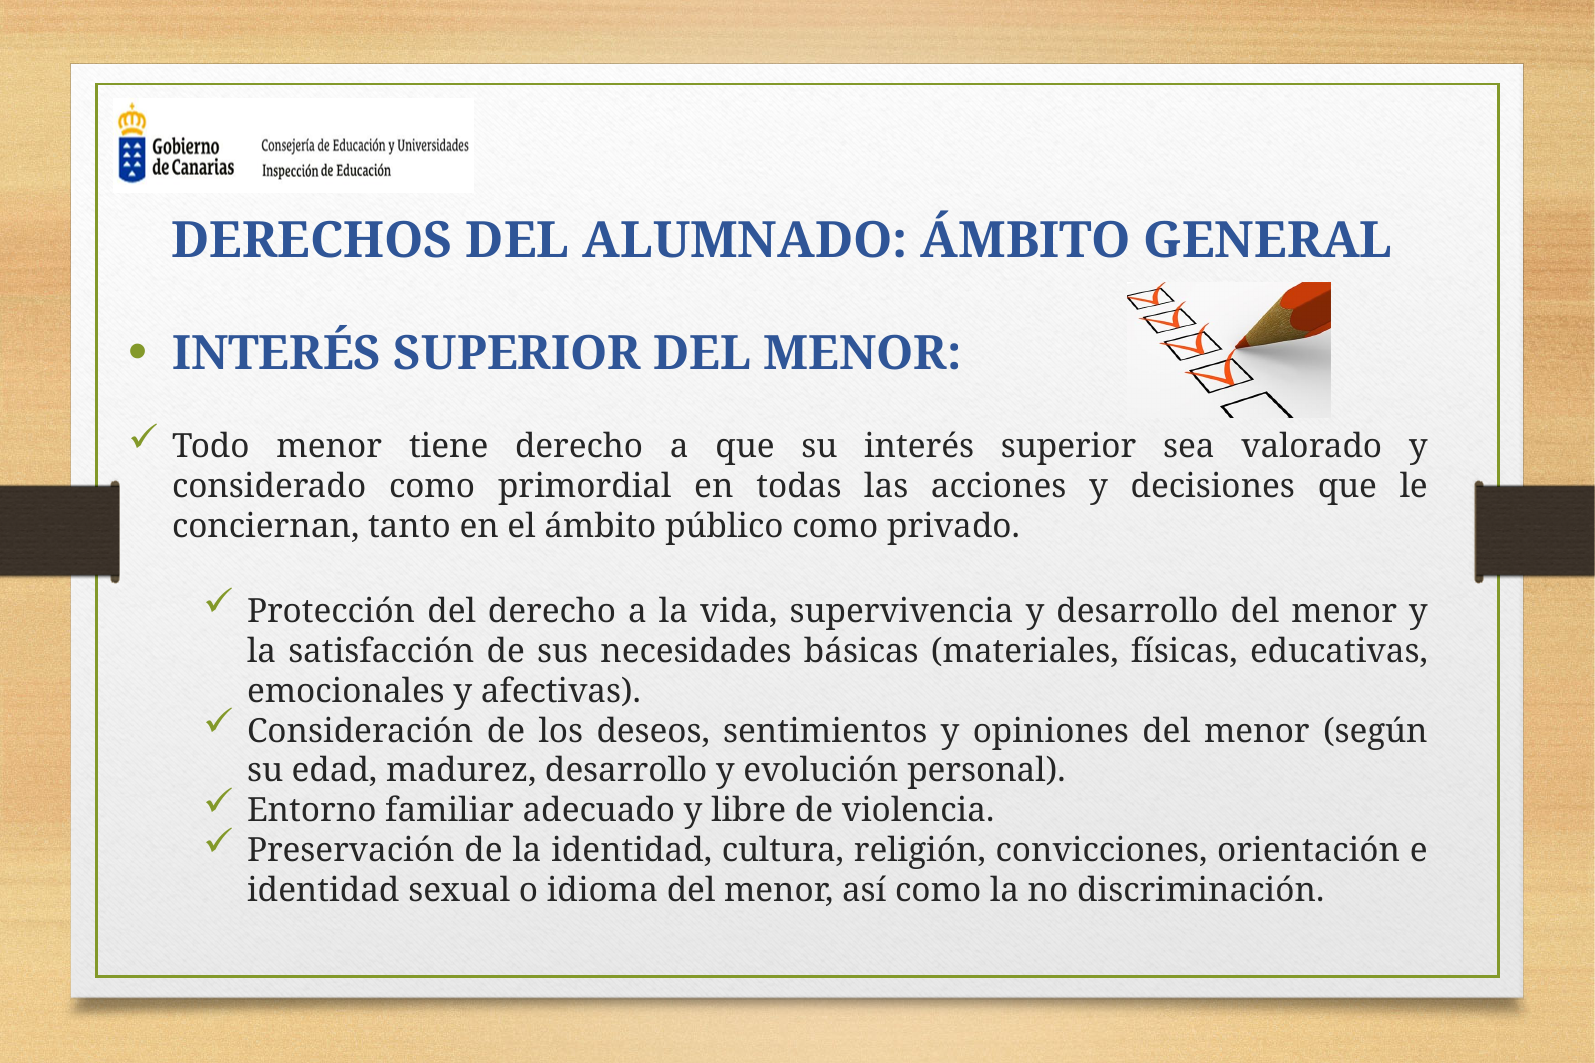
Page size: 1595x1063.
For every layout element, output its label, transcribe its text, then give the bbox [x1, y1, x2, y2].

text_box INTERÉS SUPERIOR DEL MENOR: Todo menor tiene derecho a que su interés superior sea valorado y considerado como primordial en todas las acciones y decisiones que le conciernan, tanto en el ámbito público como privado. Protección del derecho a la vida, supervivencia y desarrollo del menor y la satisfacción de sus necesidades básicas (materiales, físicas, educativas, emocionales y afectivas). Consideración de los deseos, sentimientos y opiniones del menor (según su edad, madurez, desarrollo y evolución personal). Entorno familiar adecuado y libre de violencia. Preservación de la identidad, cultura, religión, convicciones, orientación e identidad sexual o idioma del menor, así como la no discriminación. [113, 315, 1445, 932]
text_box DERECHOS DEL ALUMNADO: ÁMBITO GENERAL [60, 141, 1505, 334]
picture [0, 0, 1595, 1063]
